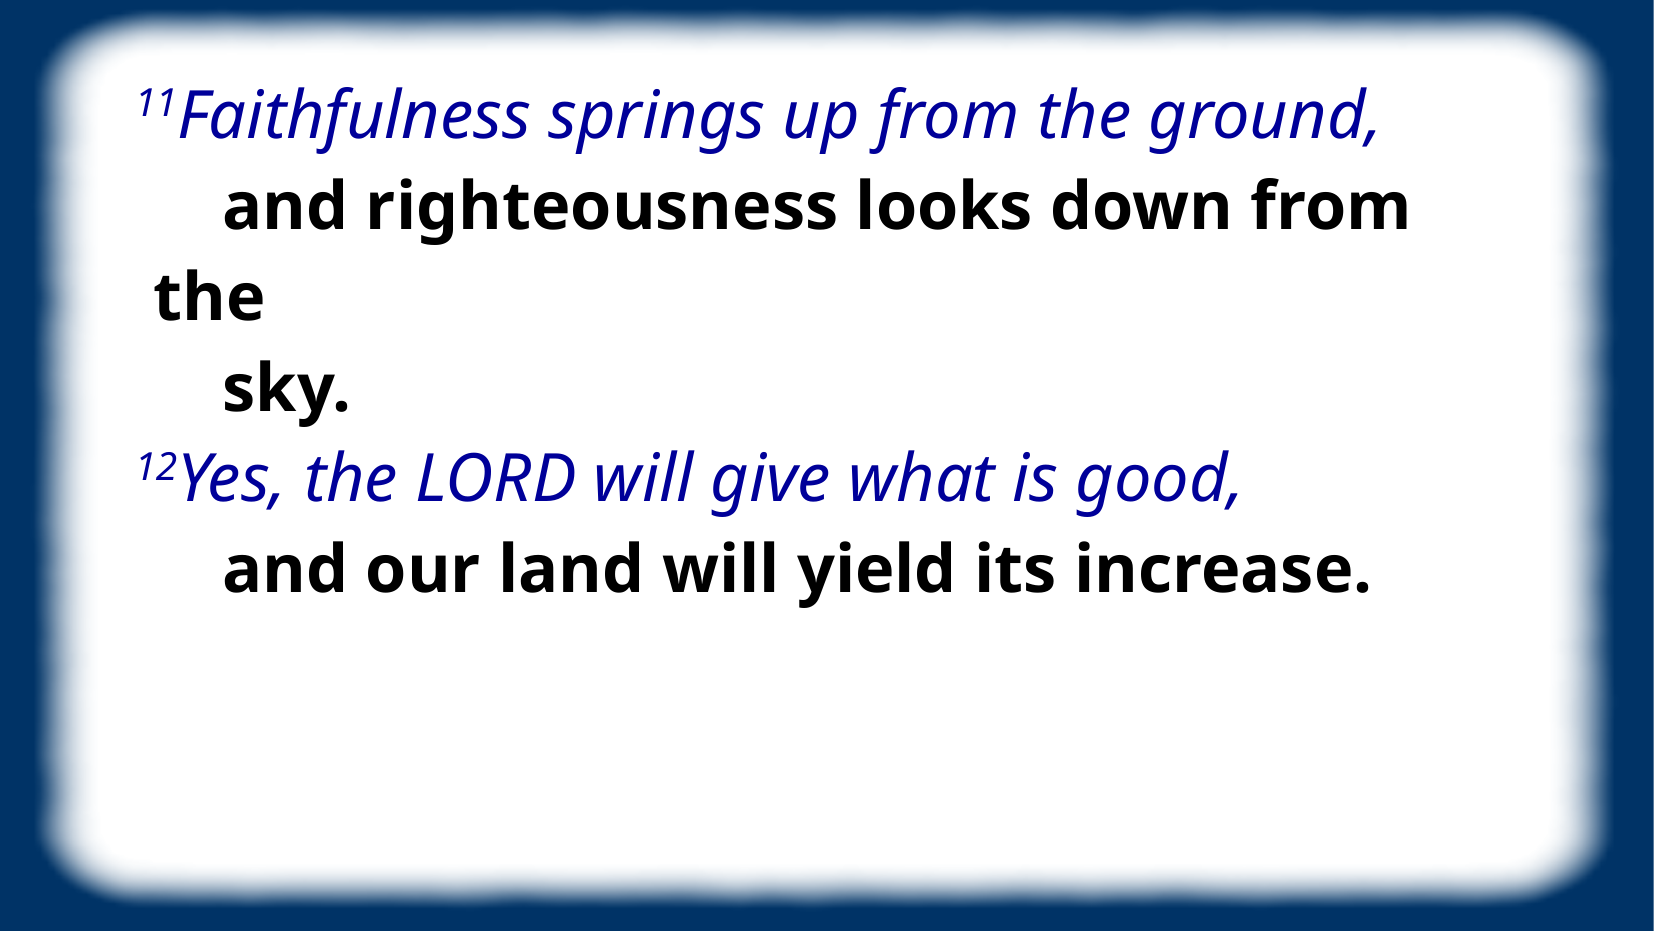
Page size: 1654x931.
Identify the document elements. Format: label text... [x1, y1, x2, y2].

picture [0, 0, 1654, 931]
text_box 11Faithfulness springs up from the ground, and righteousness looks down from the sky. 12Yes, the LORD will give what is good, and our land will yield its increase. [120, 60, 1531, 541]
